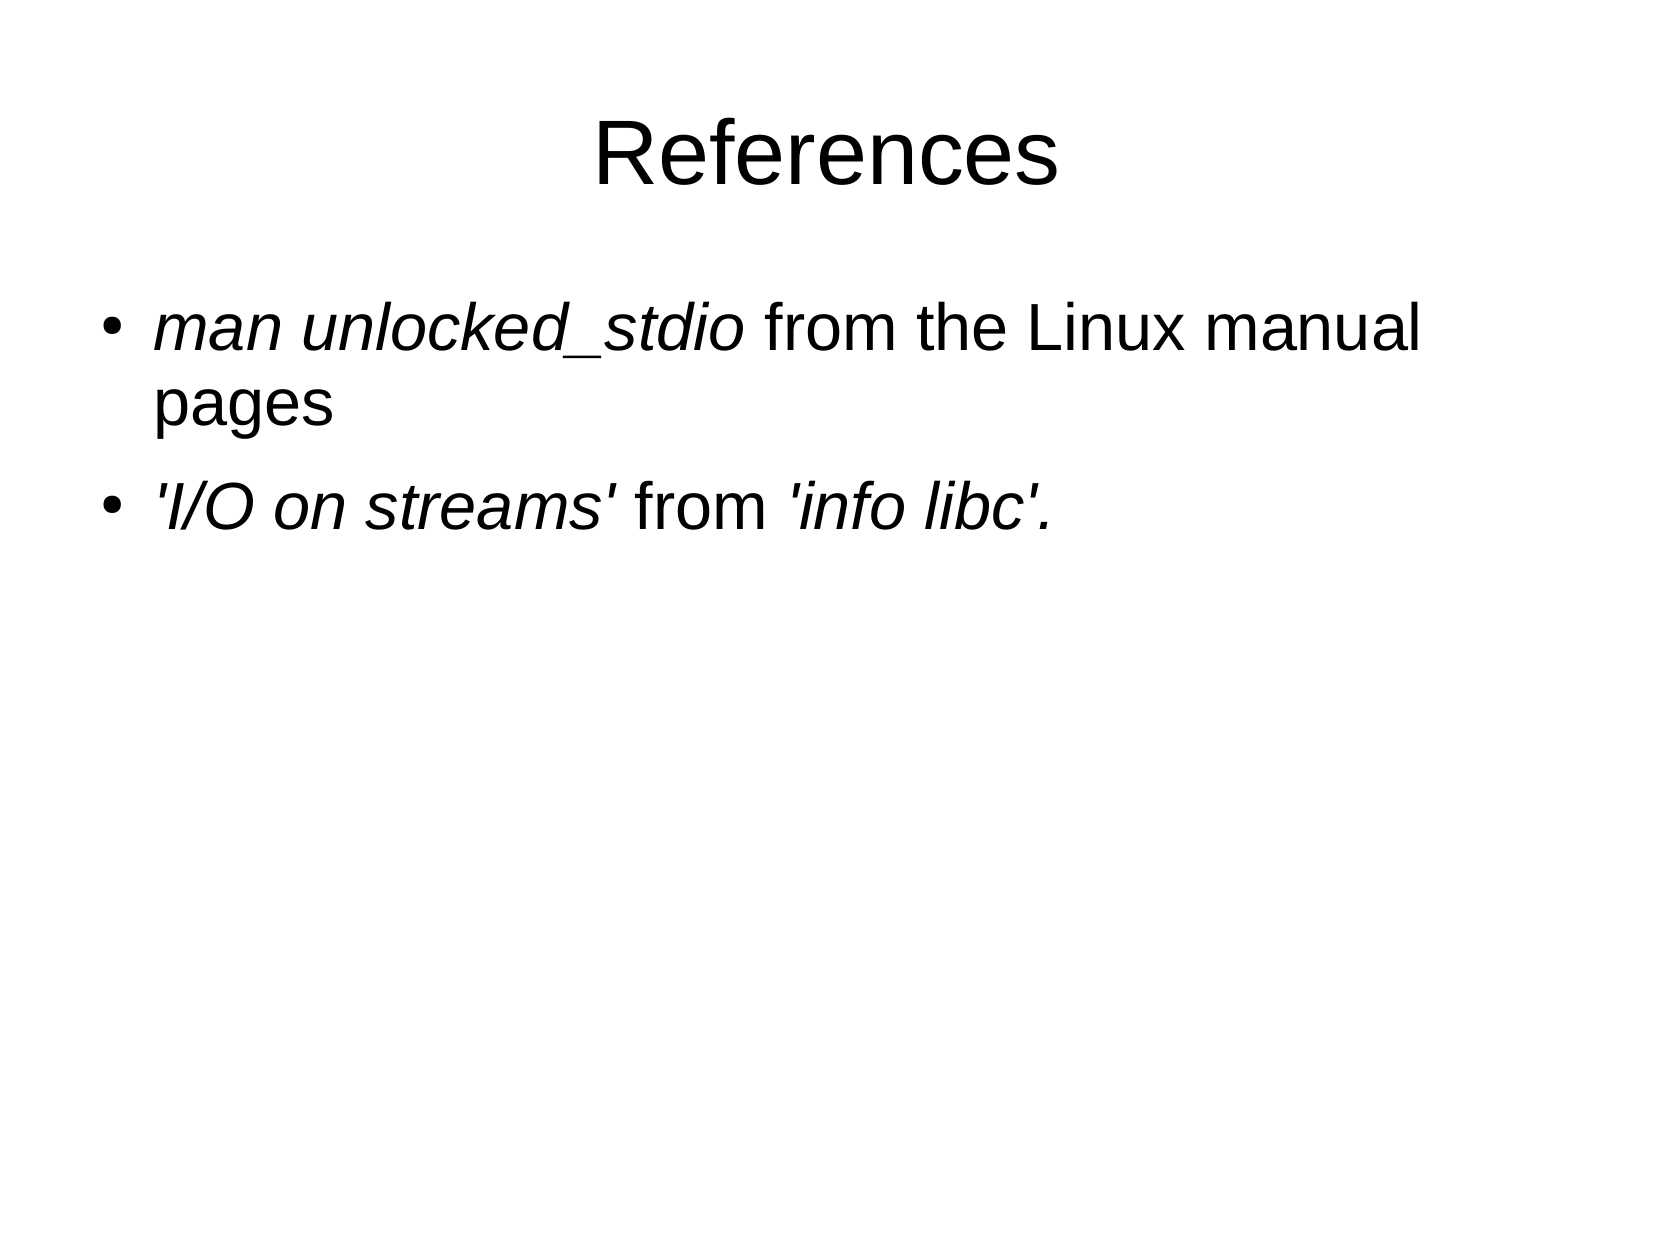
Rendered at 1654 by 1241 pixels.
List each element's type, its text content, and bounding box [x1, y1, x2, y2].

list man unlocked_stdio from the Linux manual pages 'I/O on streams' from 'info libc'. [82, 290, 1571, 1010]
title References [82, 49, 1571, 257]
